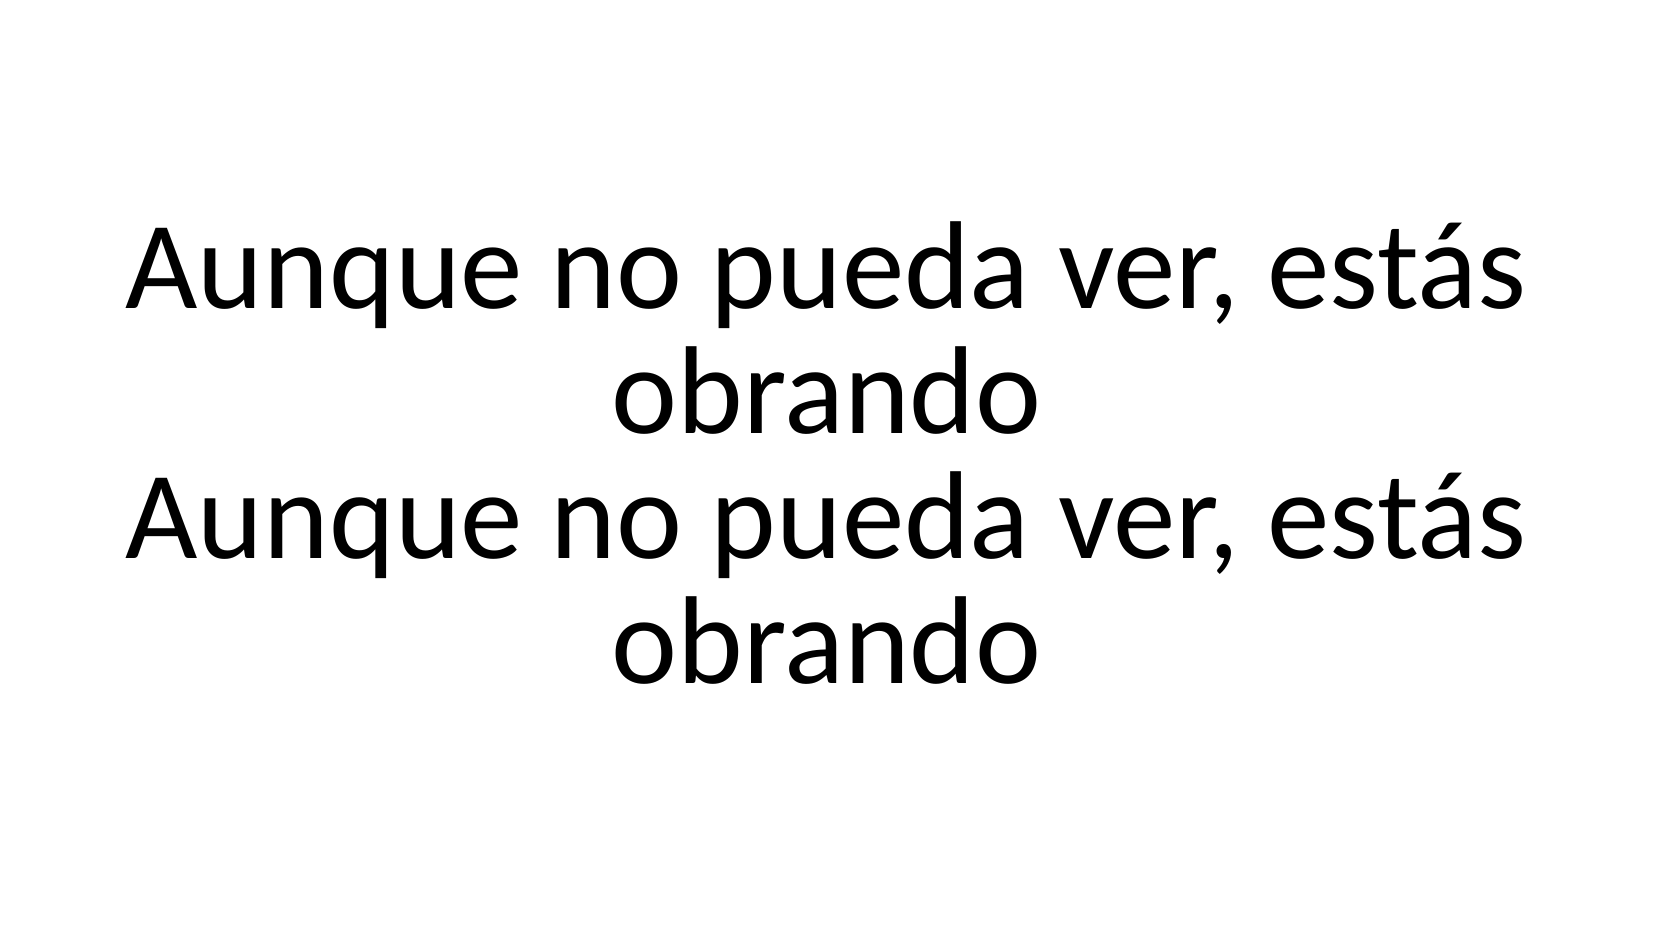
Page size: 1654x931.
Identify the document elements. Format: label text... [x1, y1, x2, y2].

title Aunque no pueda ver, estás obrando Aunque no pueda ver, estás obrando [0, 0, 1654, 931]
